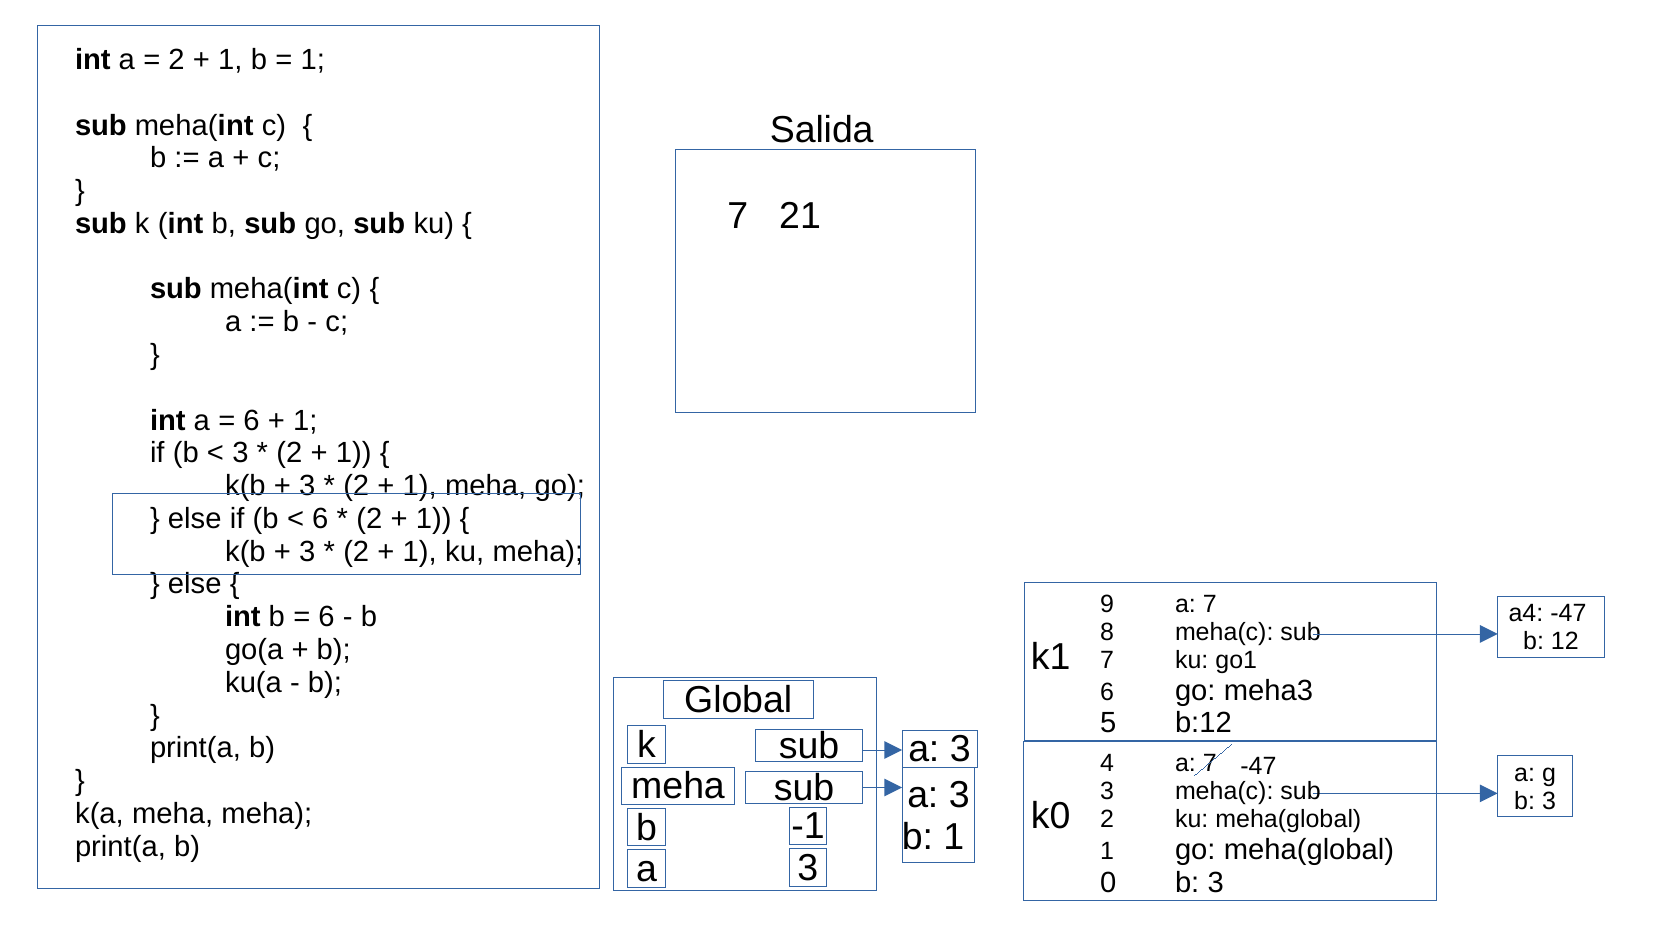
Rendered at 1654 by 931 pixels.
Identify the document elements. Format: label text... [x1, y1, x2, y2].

text_box k [627, 725, 666, 764]
text_box sub [745, 771, 863, 804]
text_box sub [755, 729, 863, 762]
text_box meha [621, 767, 735, 805]
text_box a4: -47 b: 12 [1497, 596, 1605, 658]
text_box a [627, 849, 666, 888]
text_box k0 [1015, 787, 1085, 845]
text_box a: g b: 3 [1497, 755, 1573, 817]
text_box -47 [1225, 744, 1292, 787]
text_box b [627, 808, 666, 846]
text_box 9 a: 7 8 meha(c): sub 7 ku: go1 6 go: meha3 5 b:12 [1085, 582, 1409, 741]
text_box a: 3 b: 1 [902, 767, 975, 863]
subtitle int a = 2 + 1, b = 1; sub meha(int c) { b := a + c; } sub k (int b, sub go, sub ku) { sub meha(int c) { a := b - c; } int a = 6 + 1; if (b < 3 * (2 + 1)) { k(b + 3 * (2 + 1), meha, go); } else if (b < 6 * (2 + 1)) { k(b + 3 * (2 + 1), ku, meha); } else { int b = 6 - b go(a + b); ku(a - b); } print(a, b) } k(a, meha, meha); print(a, b) [75, 43, 638, 863]
text_box -1 [789, 807, 827, 845]
text_box Salida [755, 100, 889, 158]
text_box k1 [1016, 628, 1086, 685]
text_box a: 3 [902, 730, 978, 768]
text_box 4 a: 7 3 meha(c): sub 2 ku: meha(global) 1 go: meha(global) 0 b: 3 [1085, 741, 1437, 916]
text_box Global [663, 680, 814, 719]
text_box 3 [789, 848, 827, 887]
text_box 7 21 [712, 187, 836, 287]
